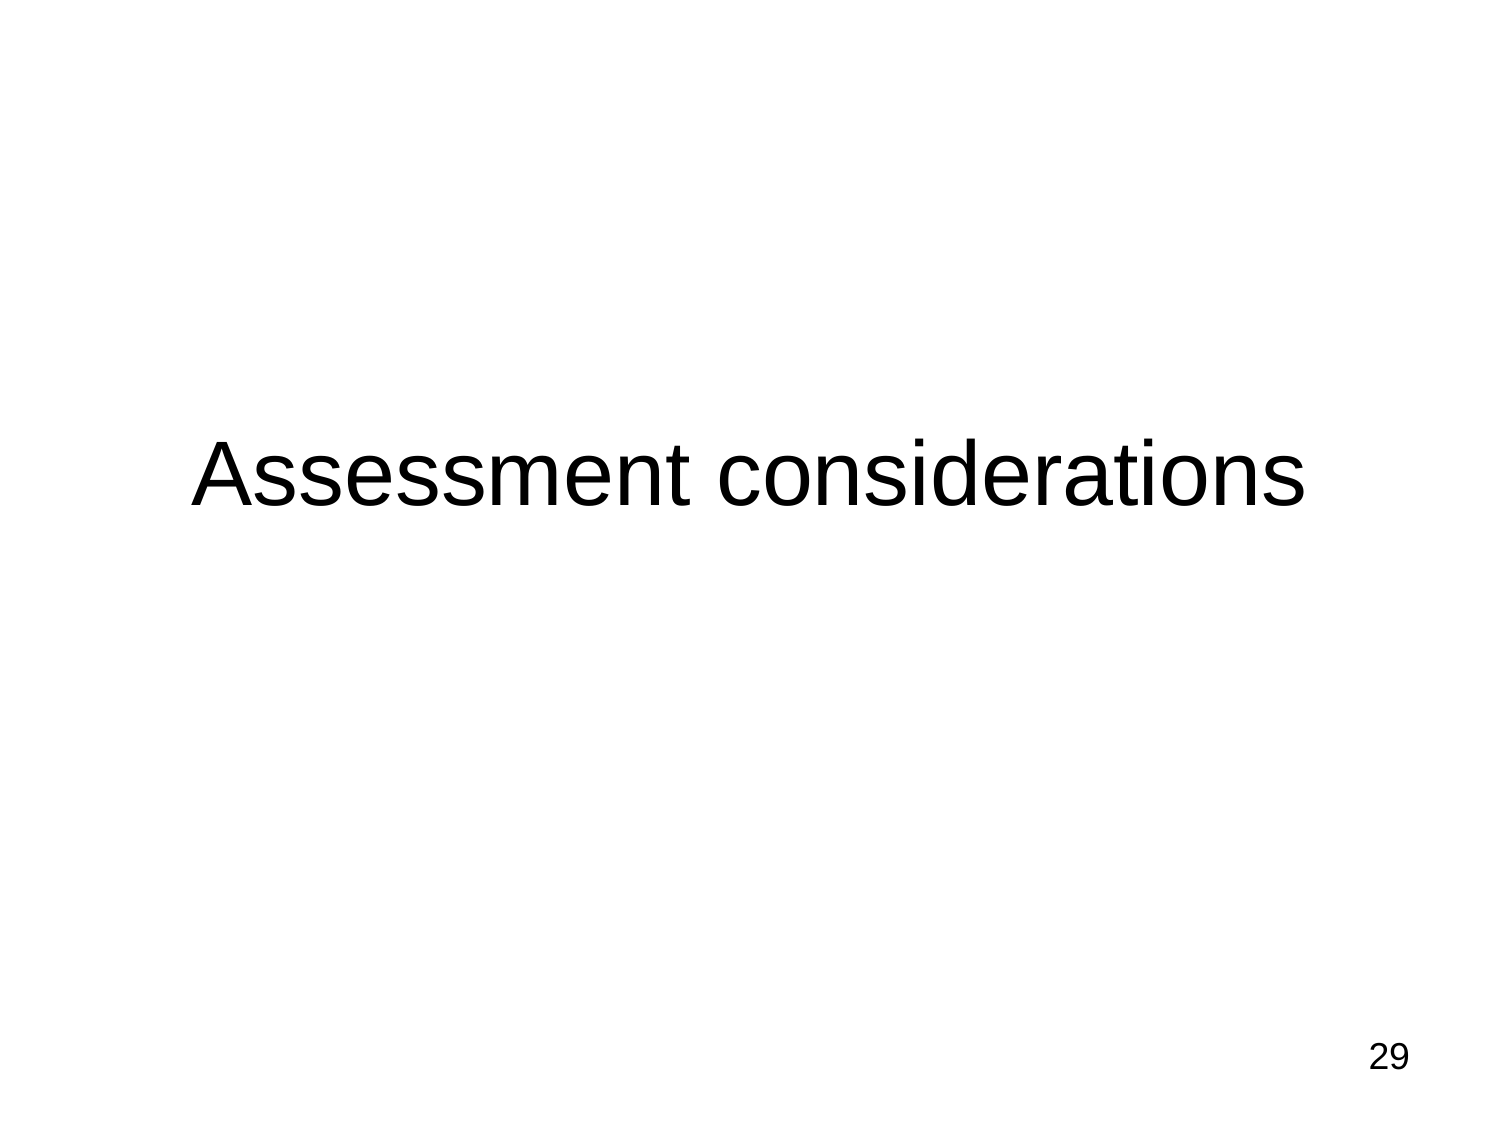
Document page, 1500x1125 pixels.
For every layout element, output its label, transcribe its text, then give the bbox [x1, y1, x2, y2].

title Assessment considerations [112, 374, 1388, 563]
